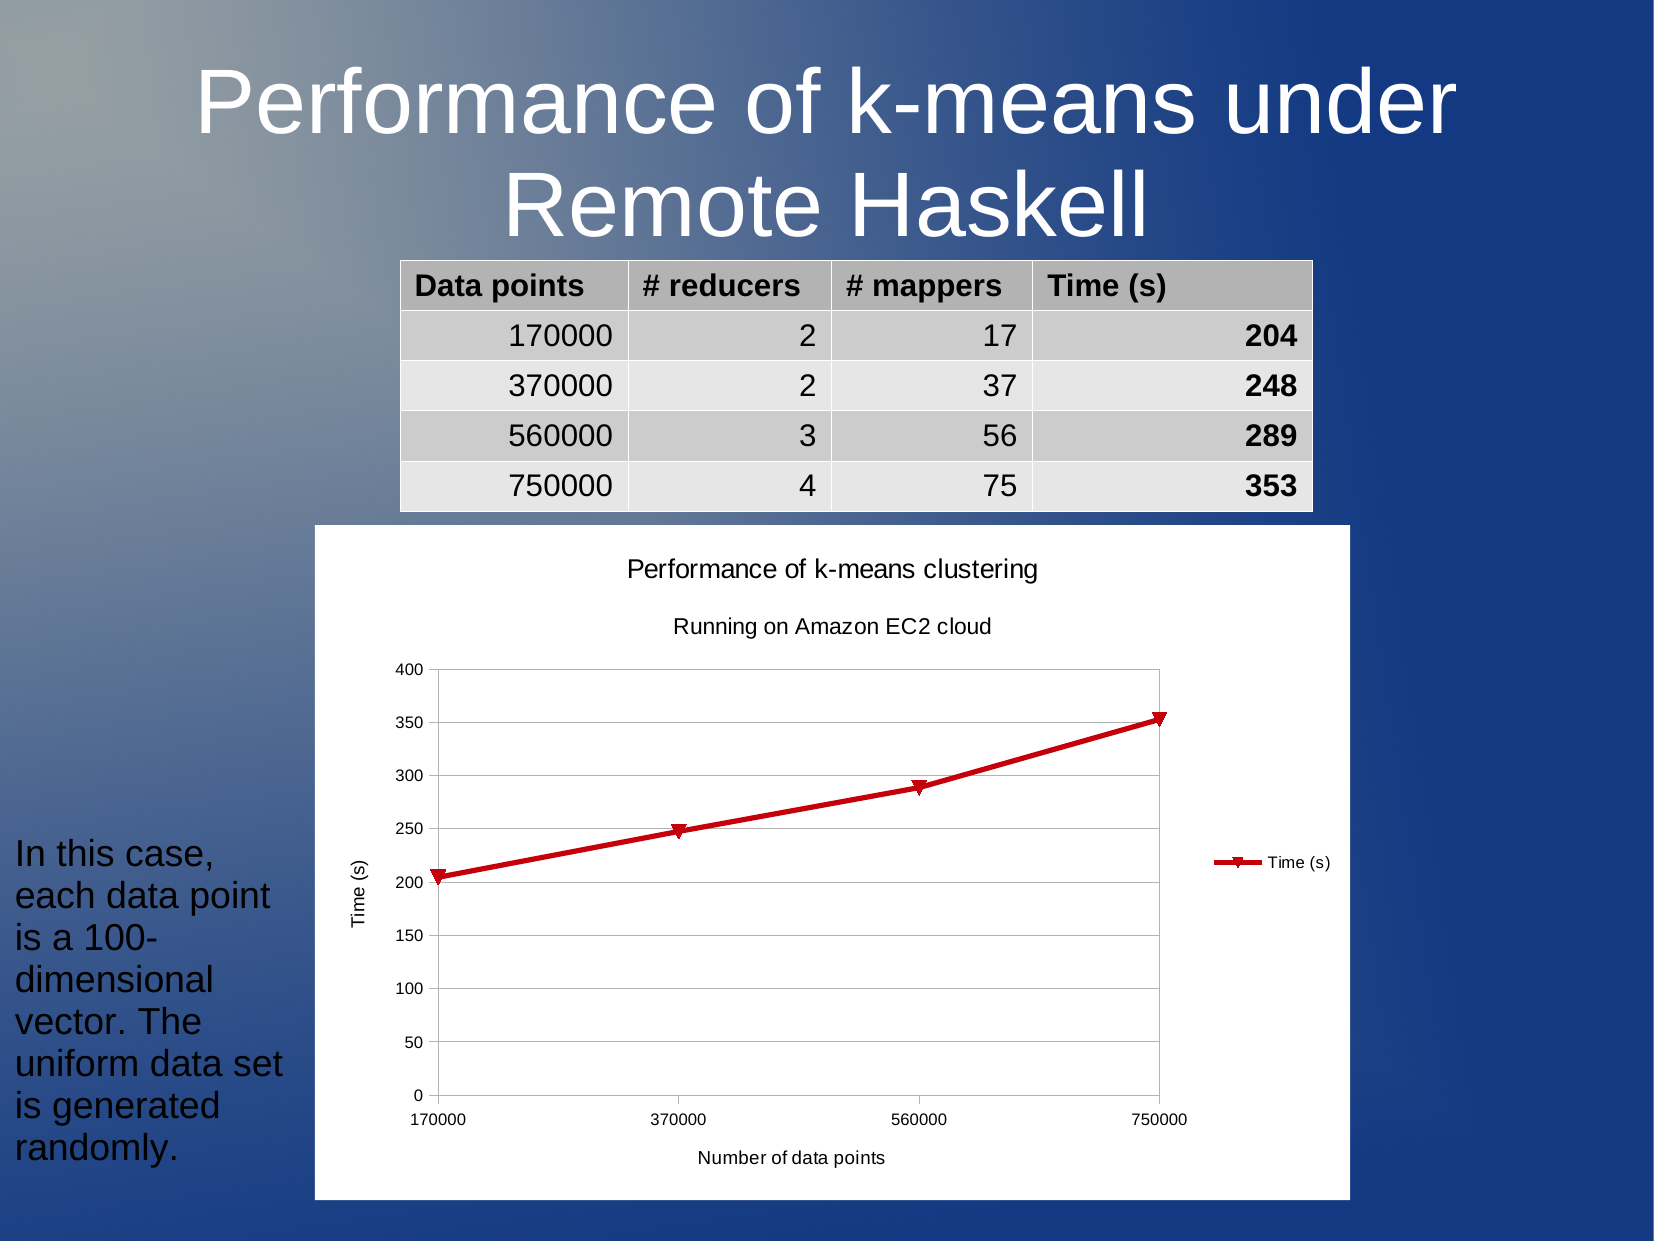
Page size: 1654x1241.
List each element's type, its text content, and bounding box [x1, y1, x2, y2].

table_cell 4 [629, 462, 831, 511]
table_header Data points [401, 261, 628, 310]
table_cell 248 [1033, 361, 1312, 410]
table_cell 56 [832, 411, 1032, 461]
picture [0, 0, 1654, 1241]
table_cell 560000 [401, 411, 628, 461]
table_cell 37 [832, 361, 1032, 410]
chart [314, 525, 1351, 1201]
table_header # reducers [629, 261, 831, 310]
table_cell 17 [832, 311, 1032, 360]
table_cell 75 [832, 462, 1032, 511]
table_cell 170000 [401, 311, 628, 360]
table_header Time (s) [1033, 261, 1312, 310]
table_cell 353 [1033, 462, 1312, 511]
table_cell 750000 [401, 462, 628, 511]
table_cell 370000 [401, 361, 628, 410]
table_cell 289 [1033, 411, 1312, 461]
text_box In this case, each data point is a 100-dimensional vector. The uniform data set is generated randomly. [0, 825, 301, 1176]
table_cell 2 [629, 361, 831, 410]
title Performance of k-means under Remote Haskell [82, 50, 1571, 256]
table_cell 3 [629, 411, 831, 461]
table_cell 204 [1033, 311, 1312, 360]
table_header # mappers [832, 261, 1032, 310]
table_cell 2 [629, 311, 831, 360]
